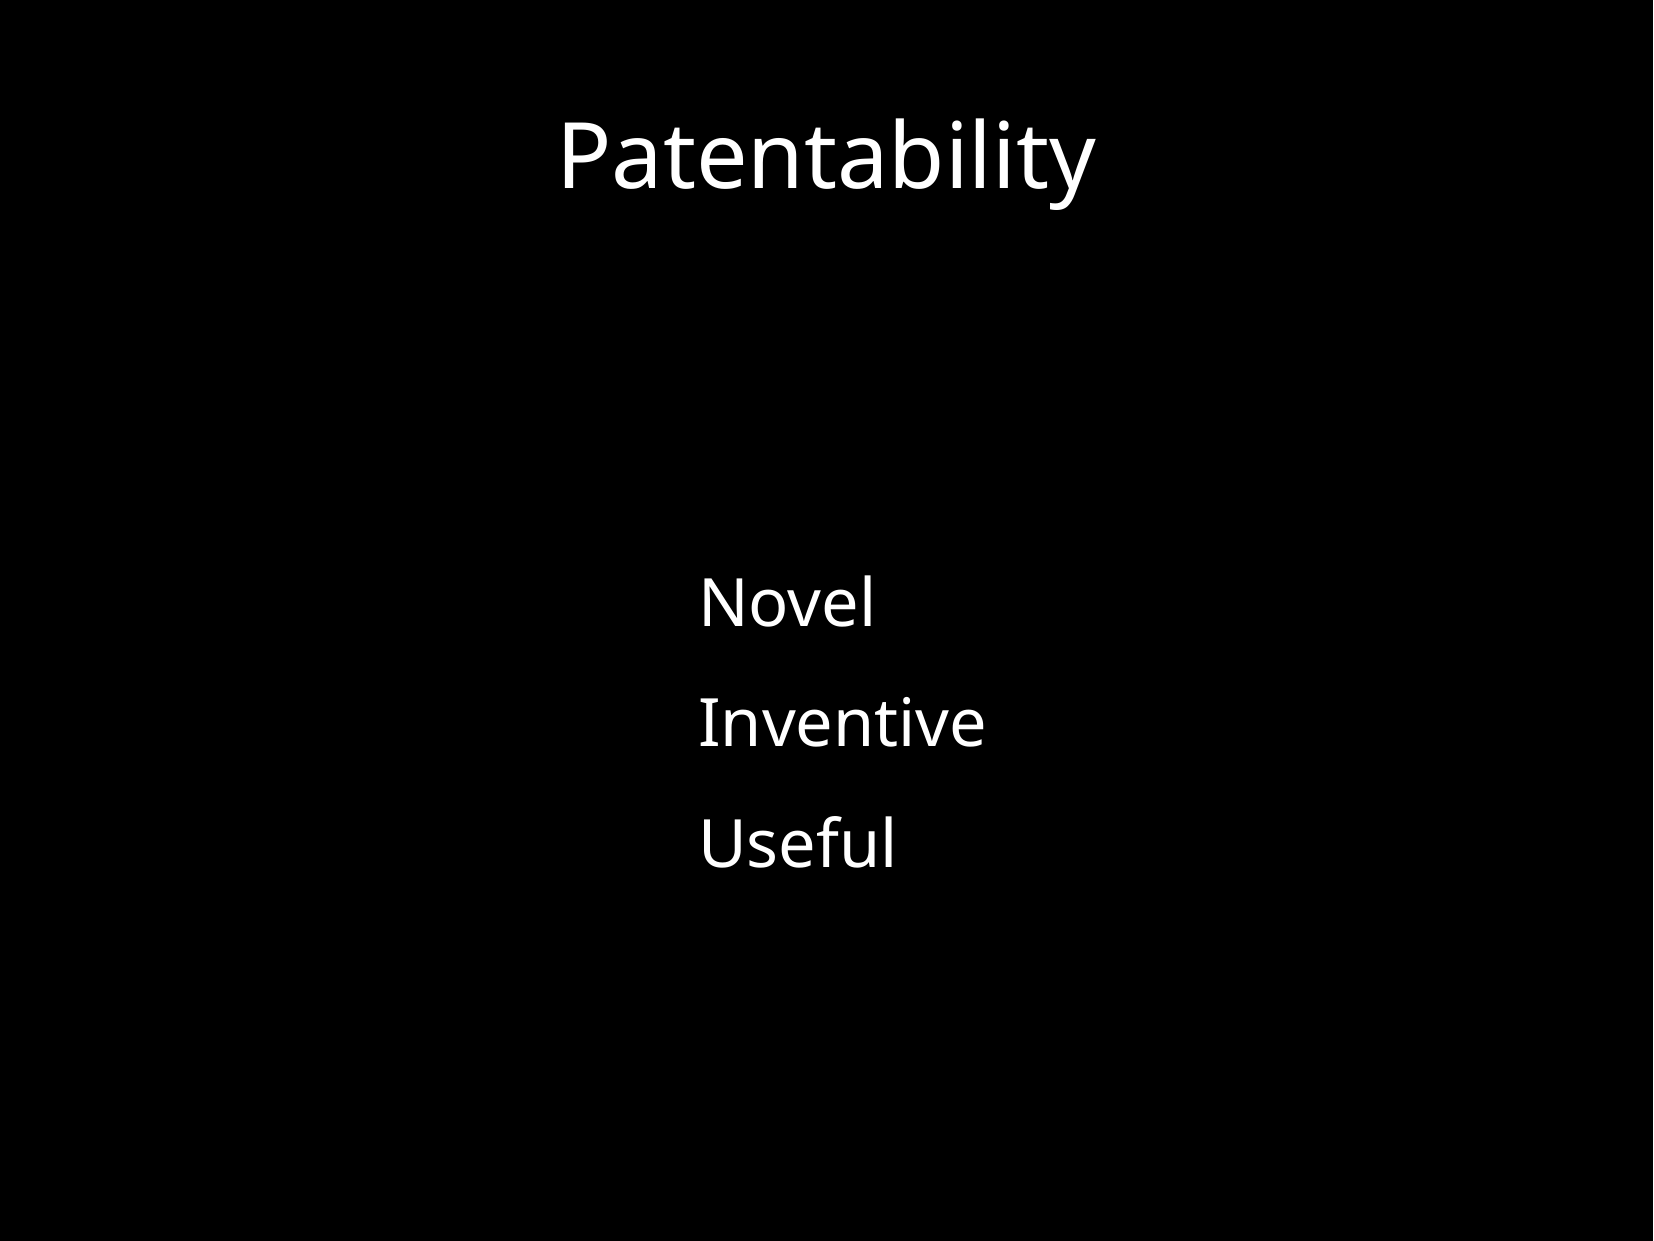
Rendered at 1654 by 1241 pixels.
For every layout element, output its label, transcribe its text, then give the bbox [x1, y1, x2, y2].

title Patentability [82, 49, 1571, 257]
list Novel Inventive Useful [627, 435, 1653, 1155]
